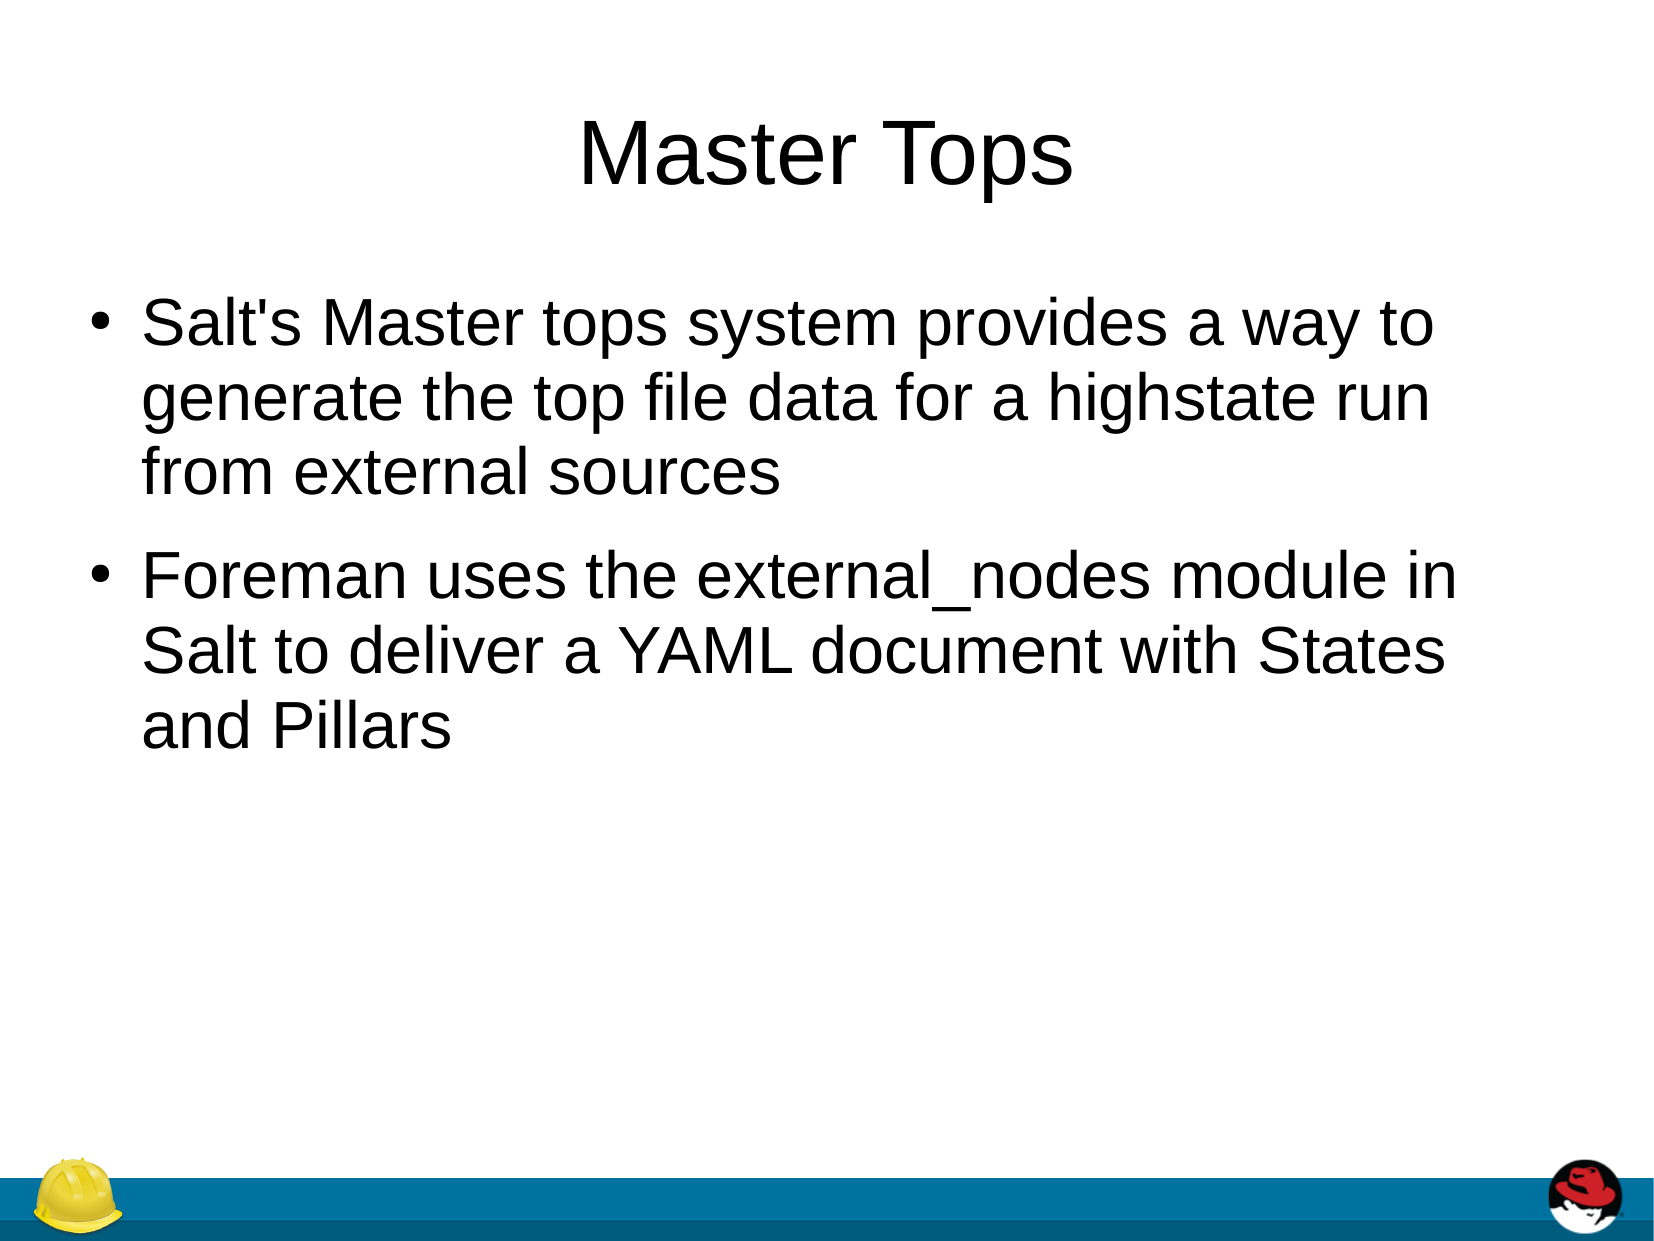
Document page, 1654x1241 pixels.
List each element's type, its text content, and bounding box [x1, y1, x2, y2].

title Master Tops [82, 49, 1571, 257]
list Salt's Master tops system provides a way to generate the top file data for a highstate run from external sources Foreman uses the external_nodes module in Salt to deliver a YAML document with States and Pillars [70, 284, 1560, 1004]
picture [23, 1145, 130, 1235]
picture [1547, 1157, 1630, 1233]
